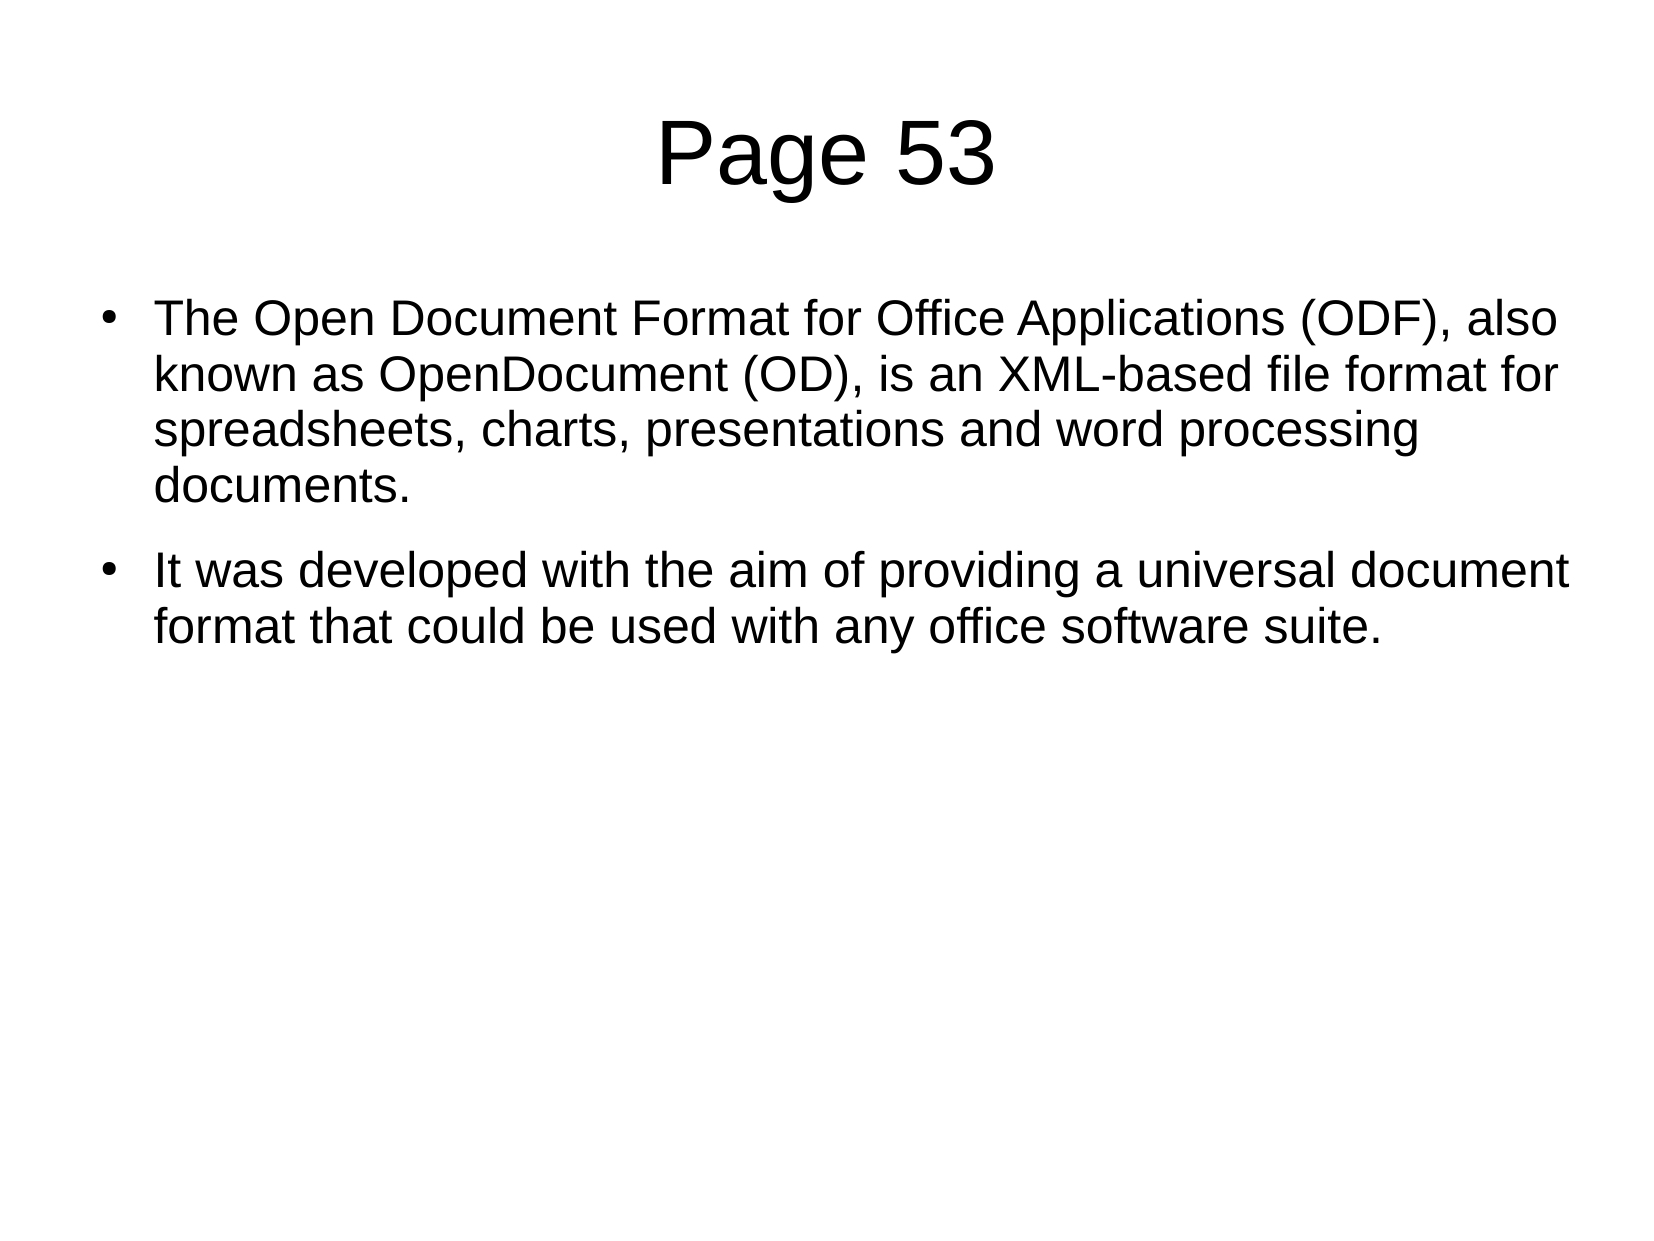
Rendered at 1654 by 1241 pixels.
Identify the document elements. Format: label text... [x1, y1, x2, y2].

list The Open Document Format for Office Applications (ODF), also known as OpenDocument (OD), is an XML-based file format for spreadsheets, charts, presentations and word processing documents. It was developed with the aim of providing a universal document format that could be used with any office software suite. [82, 290, 1571, 1109]
title Page 53 [82, 49, 1571, 257]
